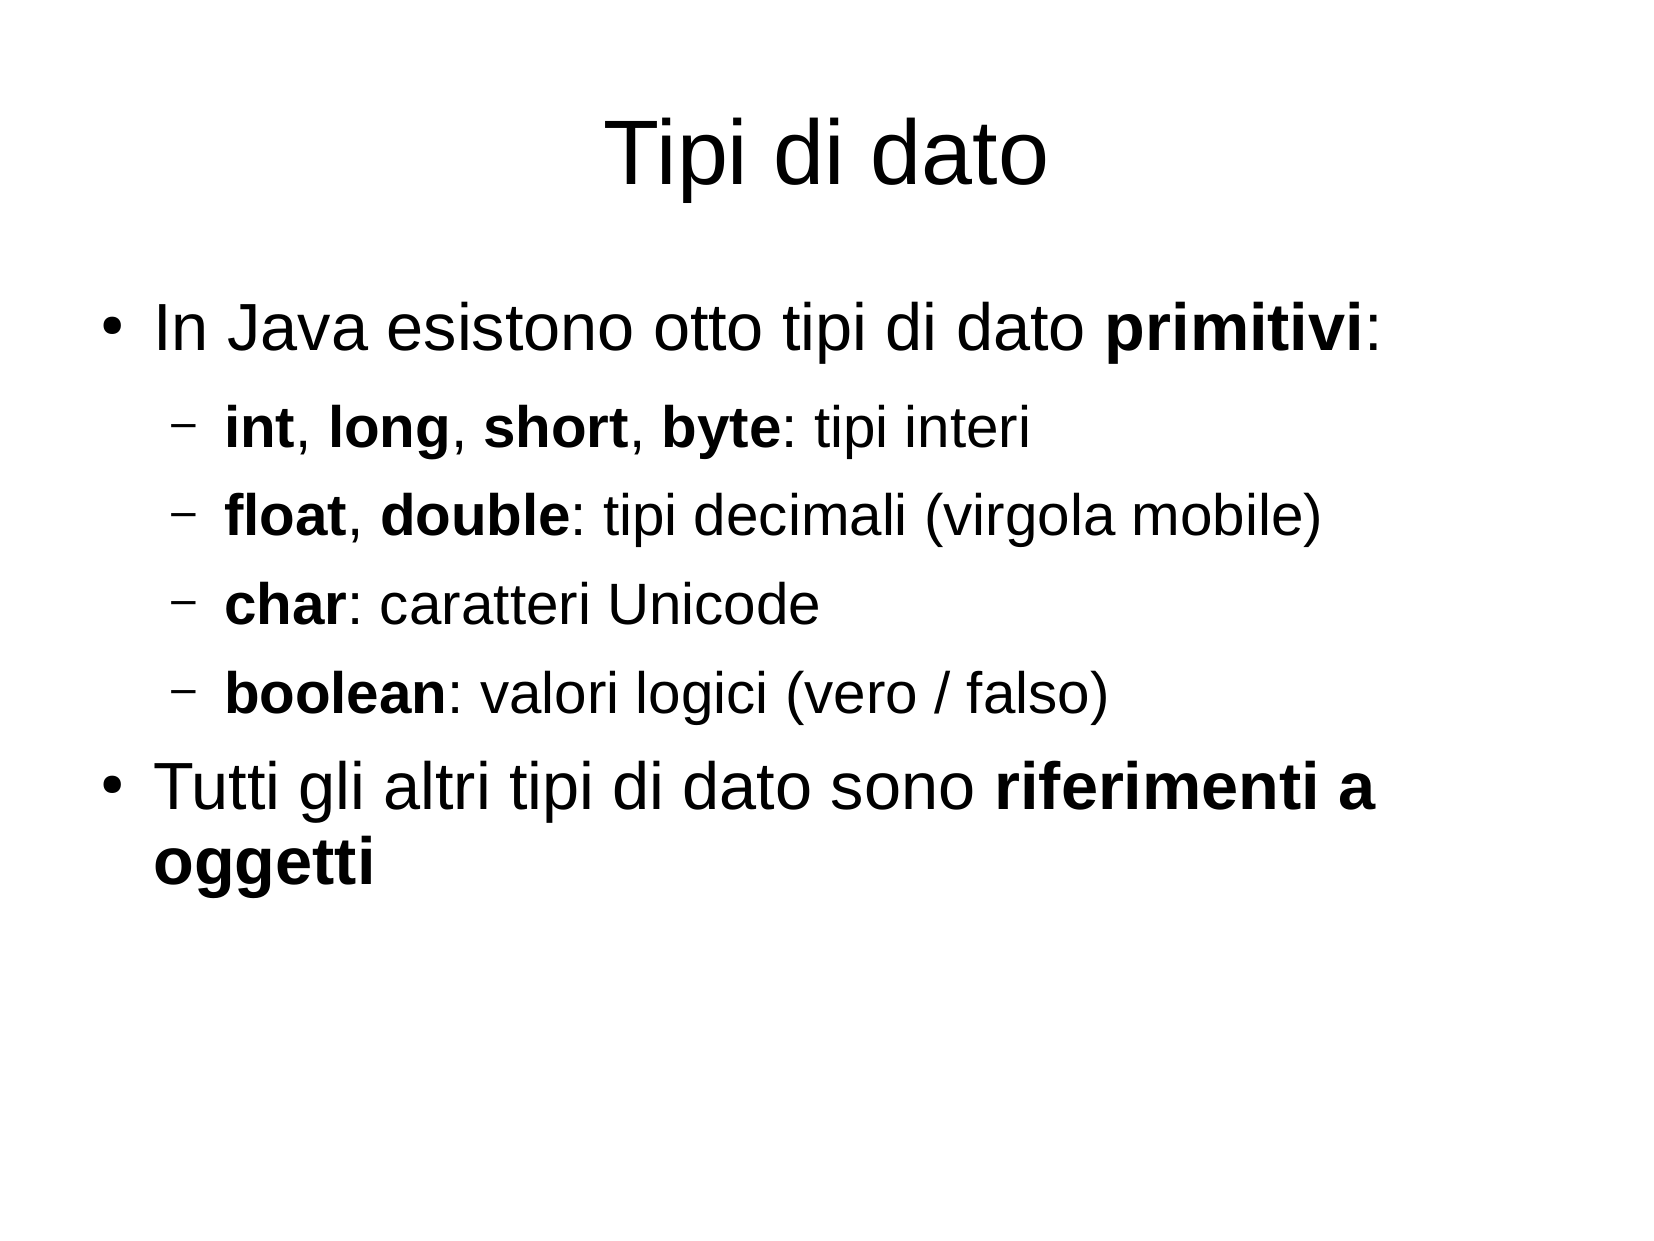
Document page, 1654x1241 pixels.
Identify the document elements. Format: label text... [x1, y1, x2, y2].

list In Java esistono otto tipi di dato primitivi: int, long, short, byte: tipi interi float, double: tipi decimali (virgola mobile) char: caratteri Unicode boolean: valori logici (vero / falso) Tutti gli altri tipi di dato sono riferimenti a oggetti [82, 290, 1571, 1010]
title Tipi di dato [82, 49, 1571, 257]
